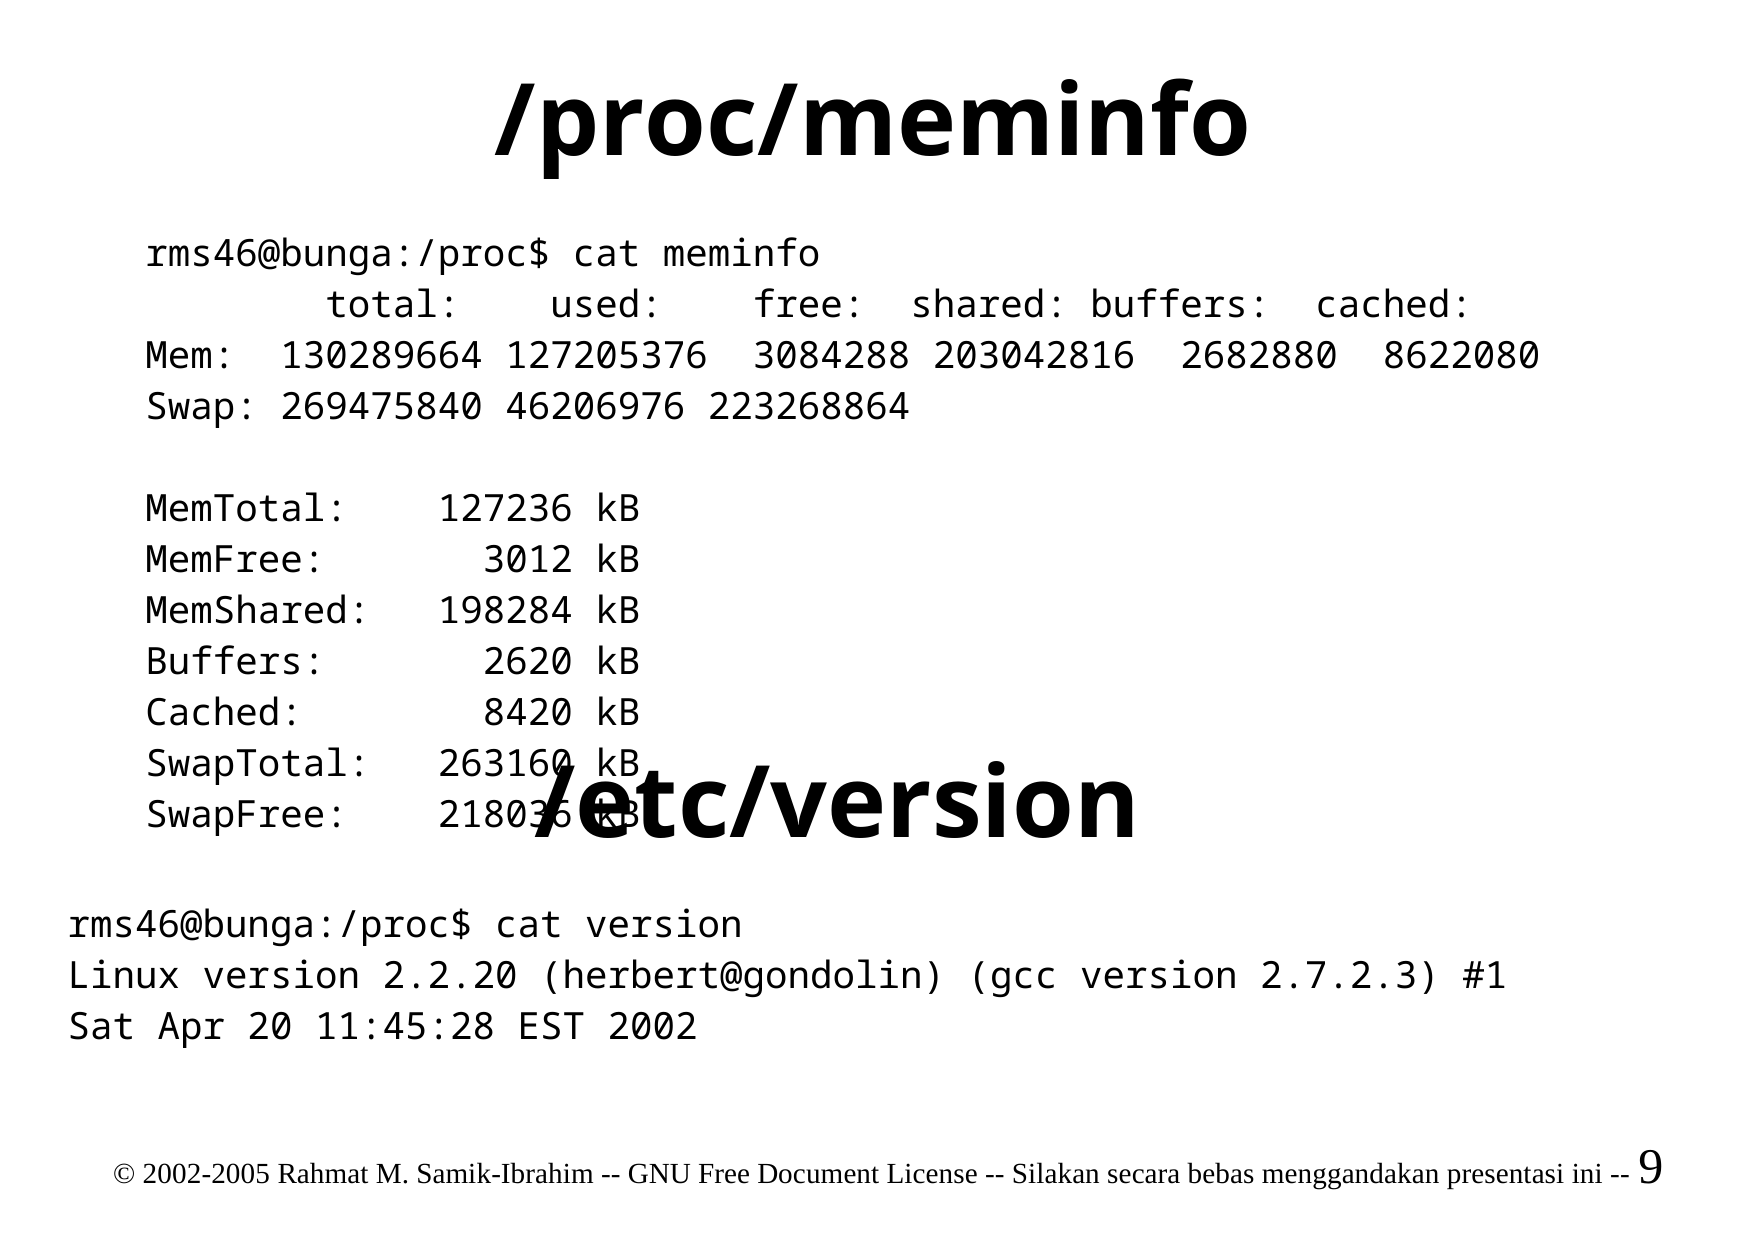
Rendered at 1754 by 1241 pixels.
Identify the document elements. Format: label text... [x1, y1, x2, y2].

text_box rms46@bunga:/proc$ cat version Linux version 2.2.20 (herbert@gondolin) (gcc version 2.7.2.3) #1 Sat Apr 20 11:45:28 EST 2002 [67, 897, 1684, 1075]
title /etc/version [129, 725, 1547, 872]
text_box rms46@bunga:/proc$ cat meminfo total: used: free: shared: buffers: cached: Mem: 130289664 127205376 3084288 203042816 2682880 8622080 Swap: 269475840 46206976 223268864 MemTotal: 127236 kB MemFree: 3012 kB MemShared: 198284 kB Buffers: 2620 kB Cached: 8420 kB SwapTotal: 263160 kB SwapFree: 218036 kB [145, 226, 1590, 794]
title /proc/meminfo [164, 43, 1582, 191]
